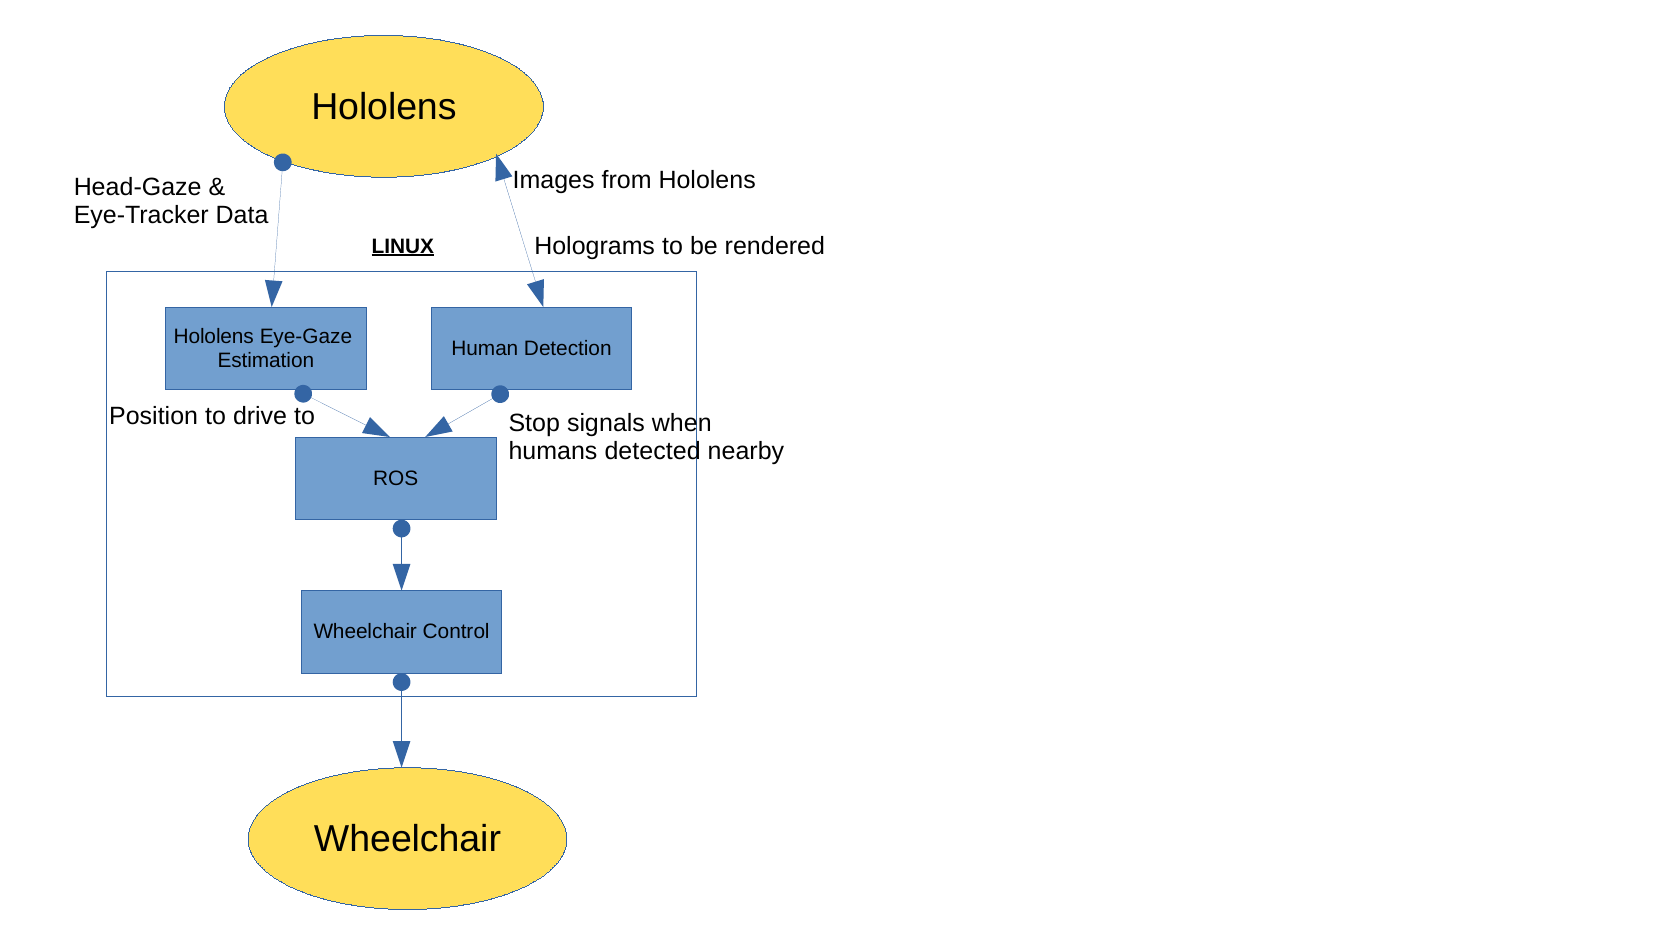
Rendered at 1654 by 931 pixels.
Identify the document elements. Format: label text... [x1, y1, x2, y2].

text_box [331, 409, 382, 437]
text_box Hololens [224, 35, 544, 178]
text_box [106, 271, 294, 394]
text_box Images from Hololens [497, 157, 772, 201]
text_box Wheelchair Control [301, 590, 502, 674]
text_box Hololens Eye-Gaze Estimation [165, 307, 367, 390]
text_box [431, 400, 493, 437]
text_box Human Detection [431, 307, 632, 390]
text_box [273, 271, 542, 437]
text_box ROS [295, 437, 497, 520]
text_box [402, 473, 697, 697]
text_box Head-Gaze & Eye-Tracker Data [59, 165, 296, 237]
text_box [106, 438, 401, 697]
text_box LINUX [356, 227, 449, 266]
text_box Wheelchair [248, 767, 567, 910]
text_box Holograms to be rendered [519, 224, 841, 268]
text_box [507, 271, 697, 401]
text_box Position to drive to [94, 394, 331, 438]
text_box Stop signals when humans detected nearby [493, 401, 804, 473]
